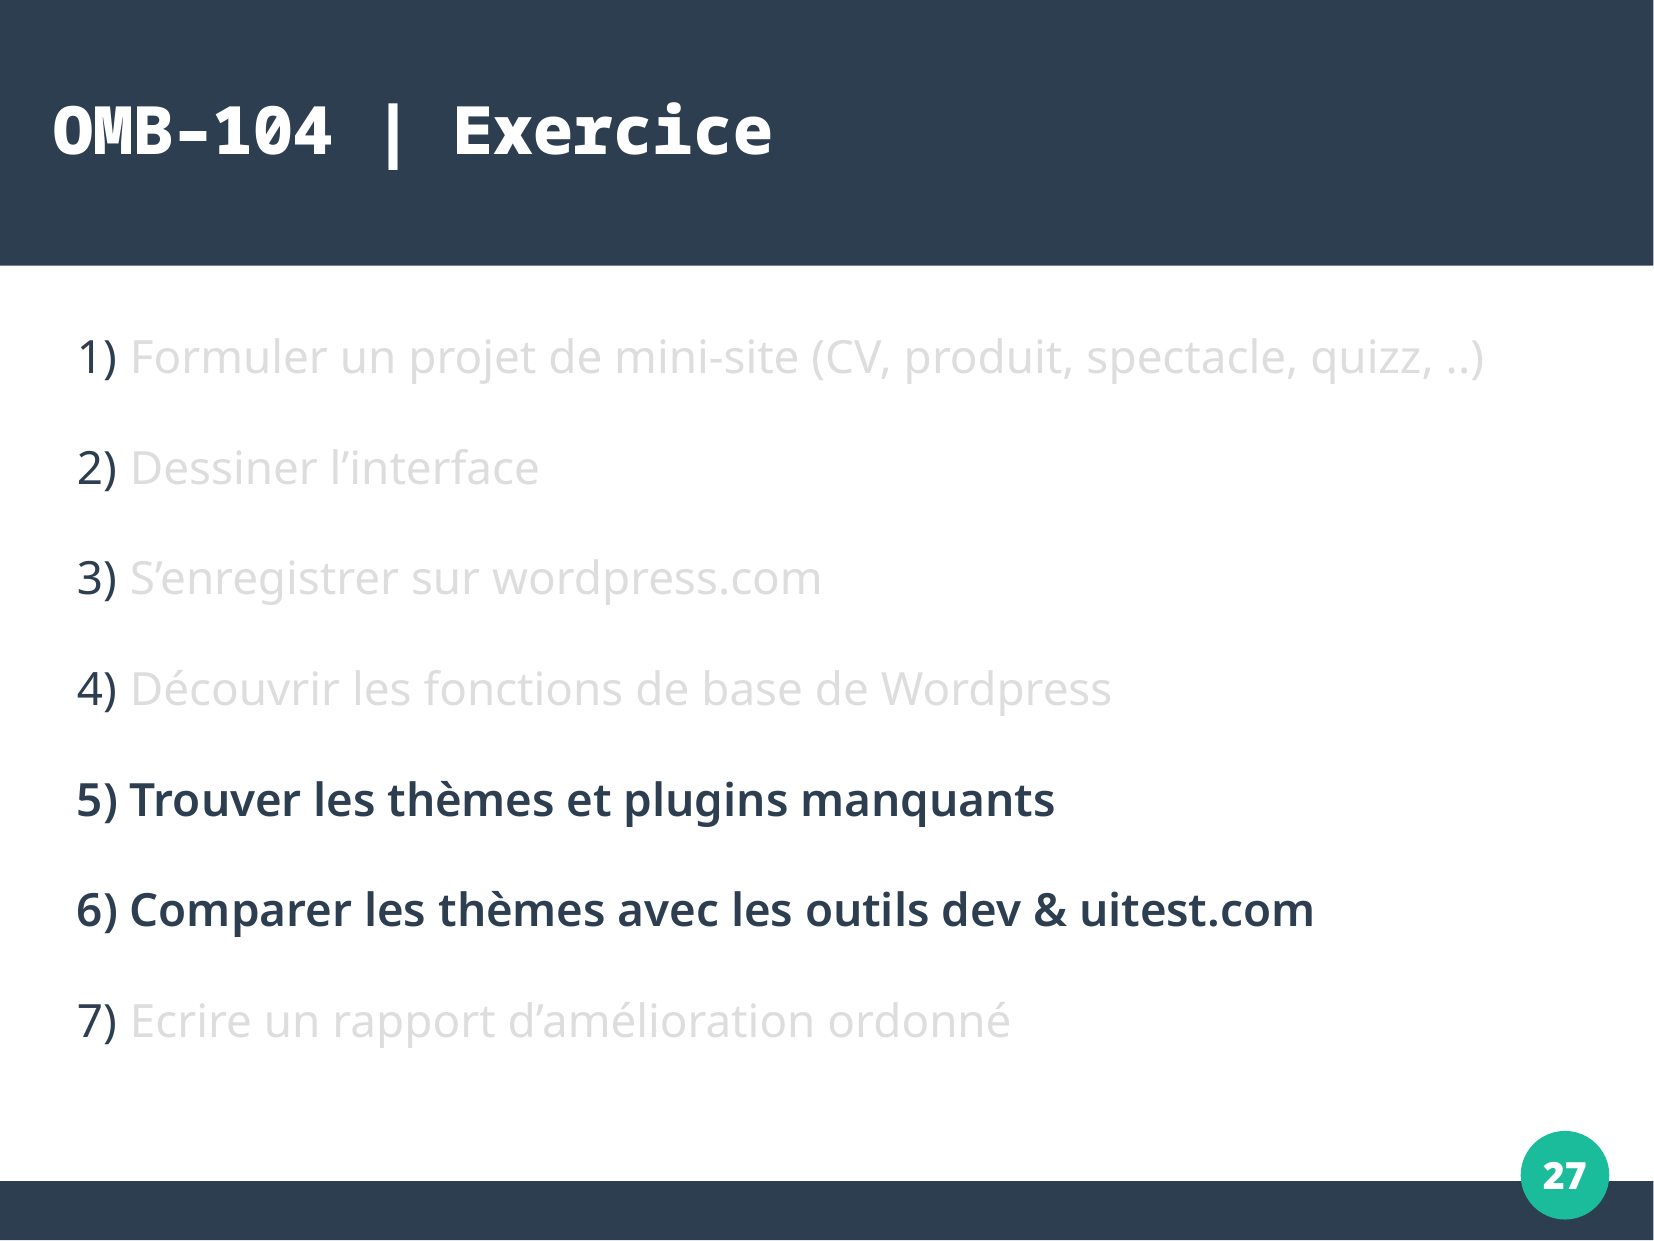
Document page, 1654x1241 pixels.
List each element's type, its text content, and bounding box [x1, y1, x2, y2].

title OMB–104 | Exercice [53, 49, 1589, 208]
list Formuler un projet de mini-site (CV, produit, spectacle, quizz, ..) Dessiner l’interface S’enregistrer sur wordpress.com Découvrir les fonctions de base de Wordpress Trouver les thèmes et plugins manquants Comparer les thèmes avec les outils dev & uitest.com Ecrire un rapport d’amélioration ordonné [59, 324, 1595, 1152]
